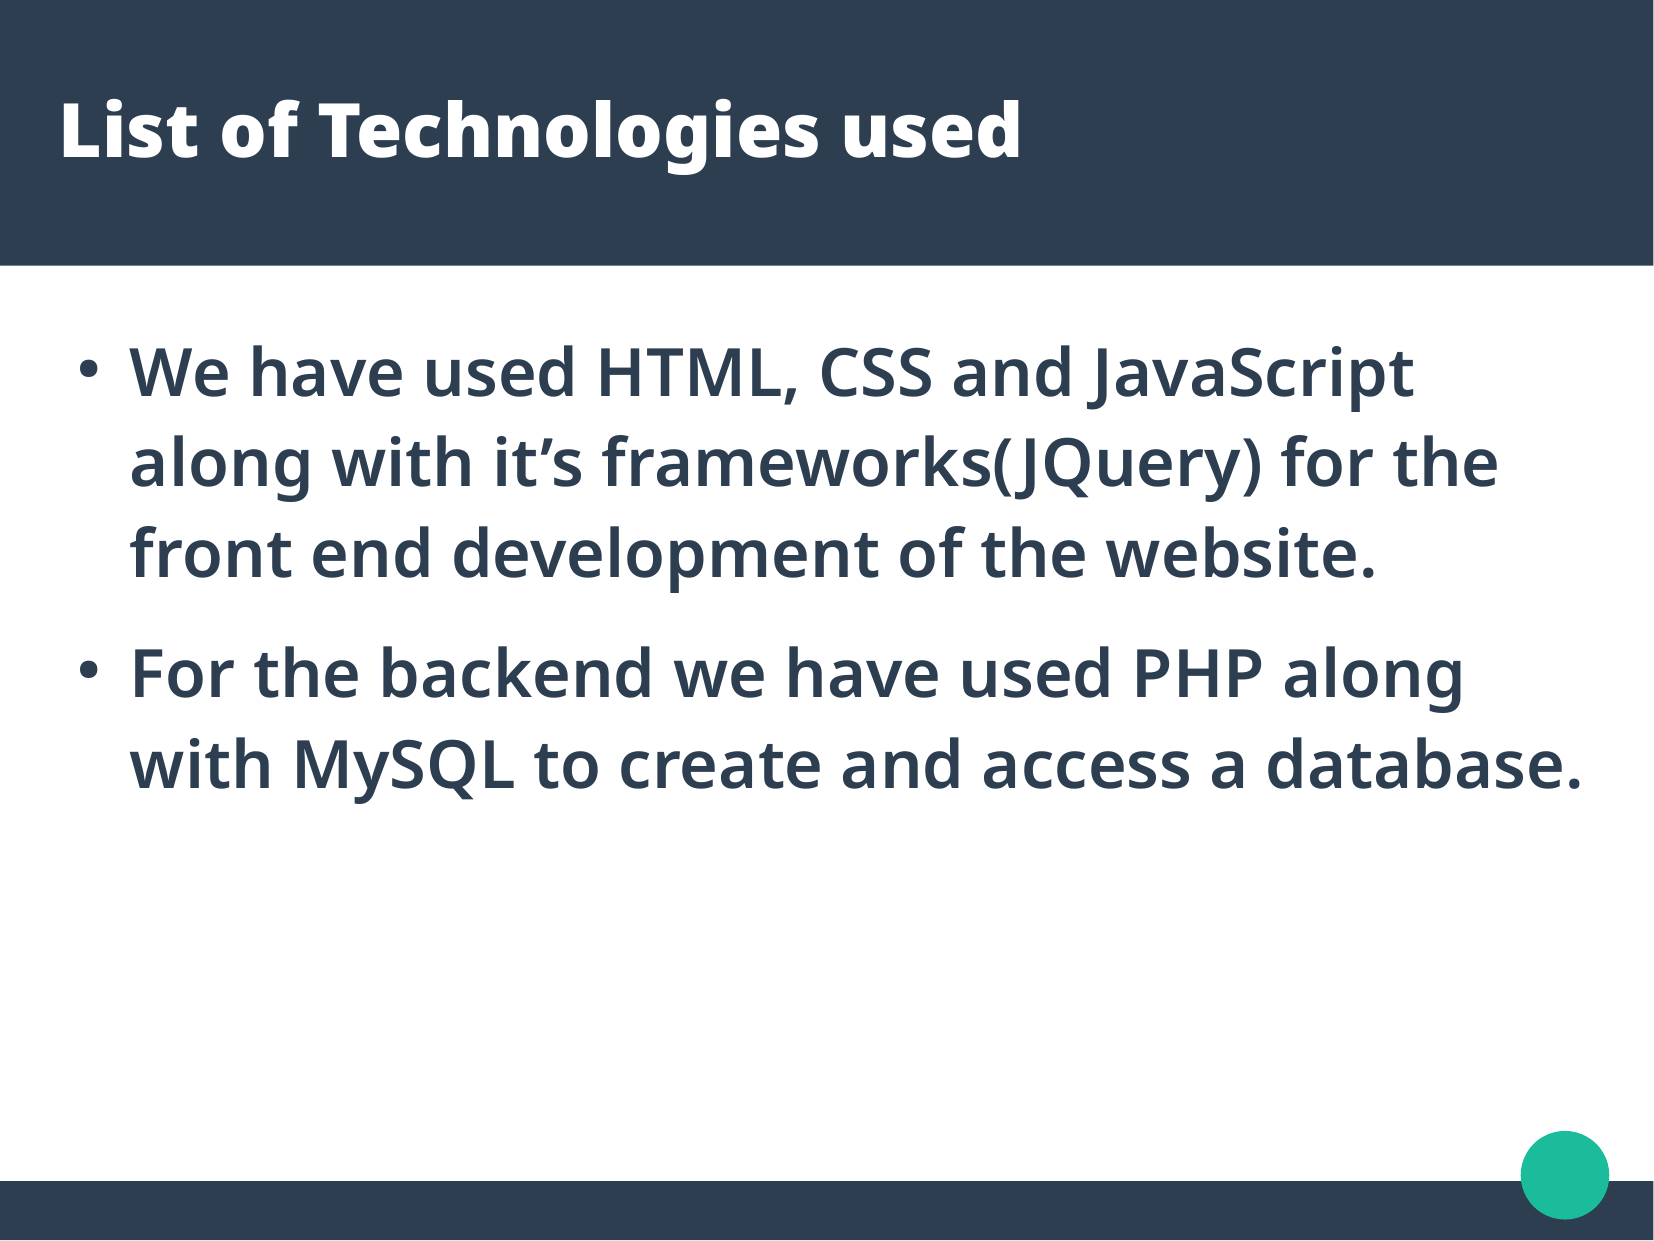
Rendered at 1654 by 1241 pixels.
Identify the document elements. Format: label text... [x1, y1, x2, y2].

title List of Technologies used [59, 49, 1595, 207]
list We have used HTML, CSS and JavaScript along with it’s frameworks(JQuery) for the front end development of the website. For the backend we have used PHP along with MySQL to create and access a database. [59, 324, 1595, 1152]
